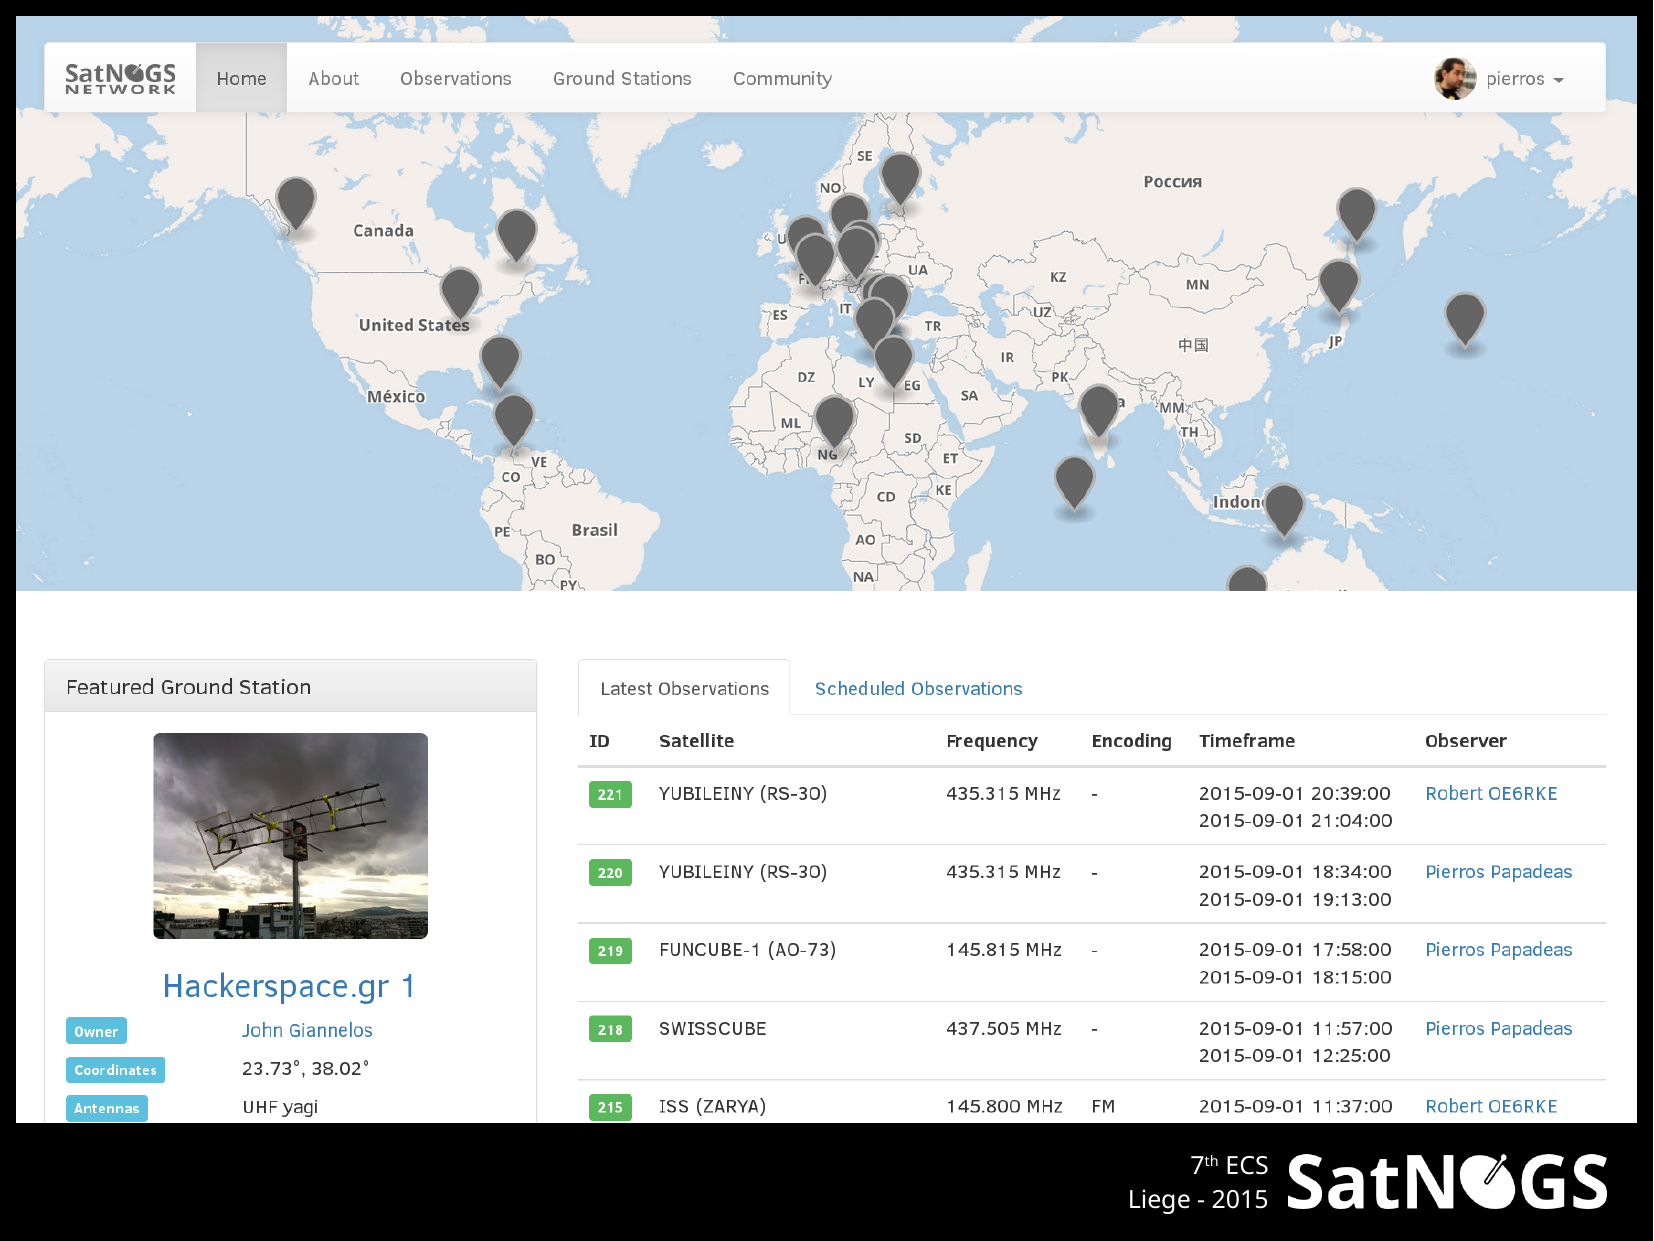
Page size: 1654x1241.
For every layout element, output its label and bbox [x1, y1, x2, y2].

picture [16, 16, 1637, 1123]
picture [1288, 1154, 1607, 1209]
